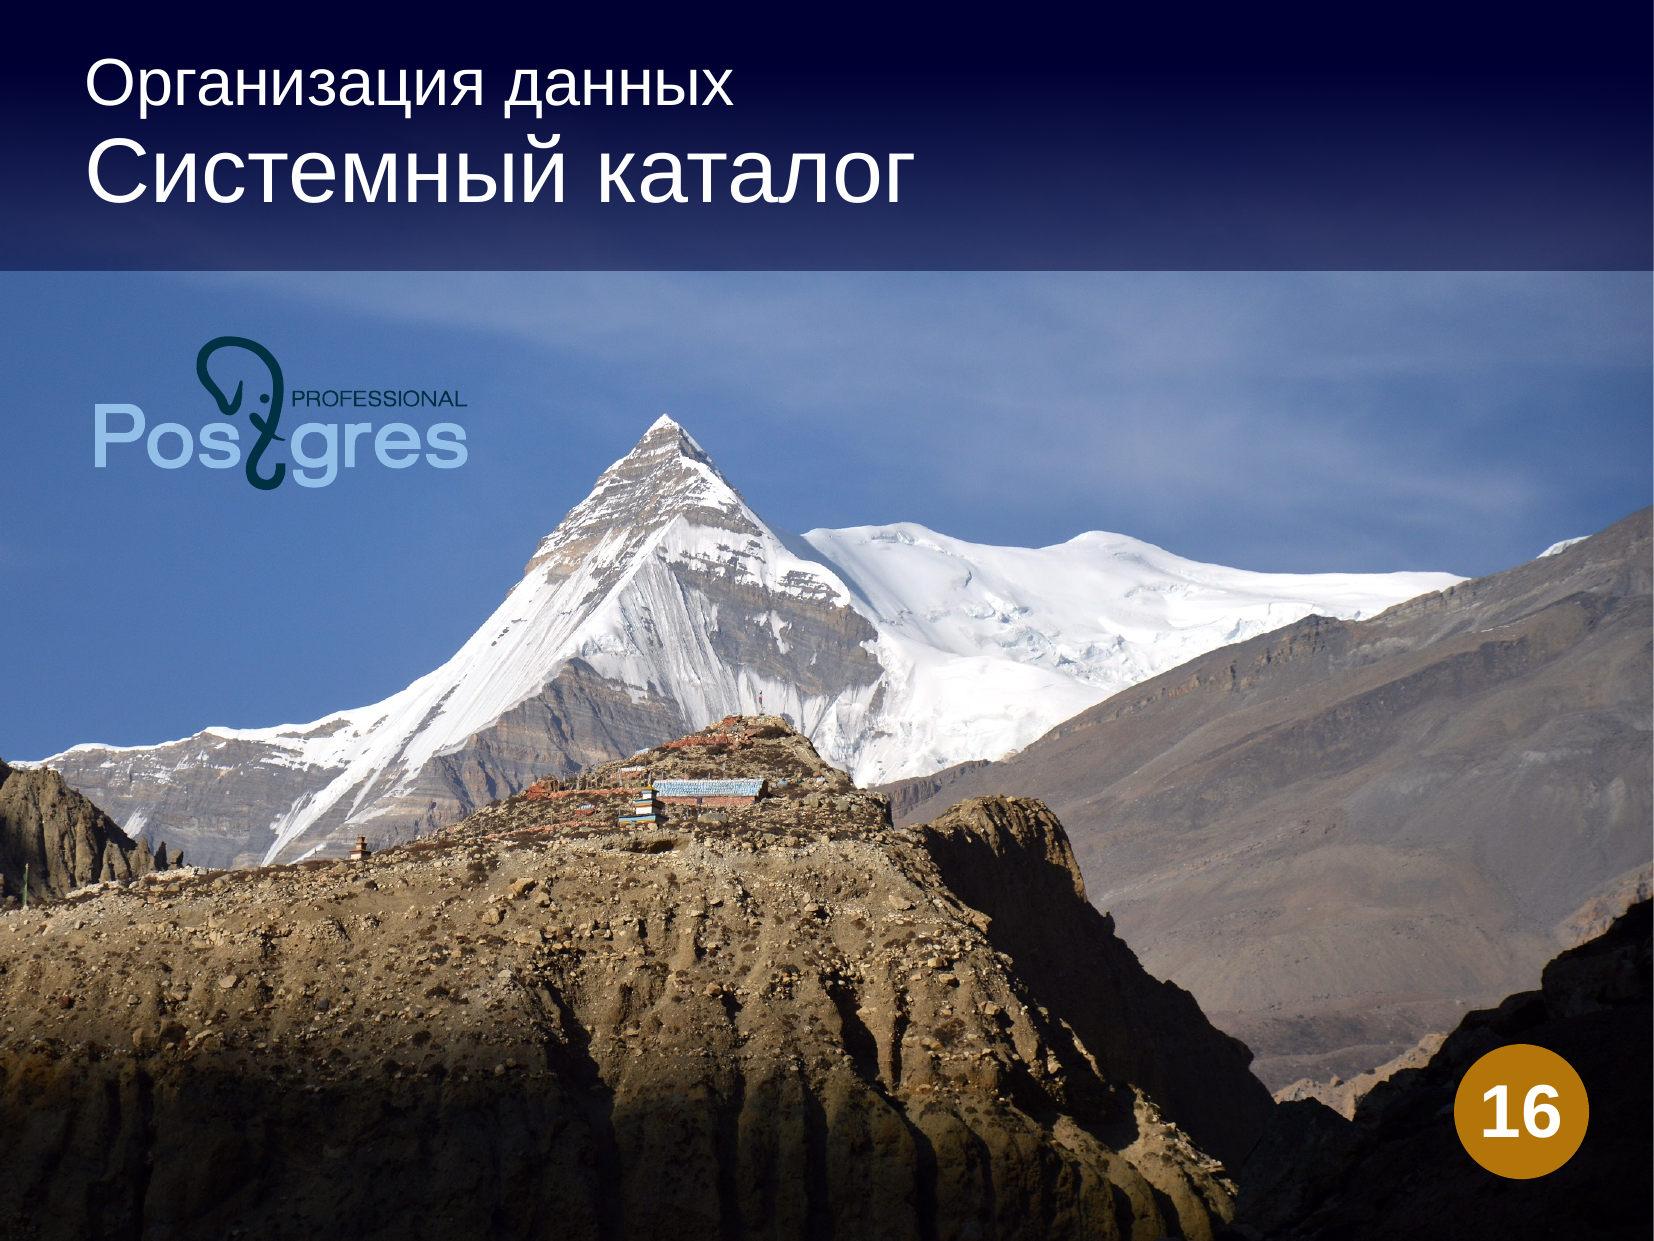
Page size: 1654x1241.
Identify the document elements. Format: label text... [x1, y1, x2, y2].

title Организация данных Системный каталог [84, 44, 1636, 251]
text_box 16 [1454, 1044, 1590, 1180]
picture [0, 271, 1654, 1241]
